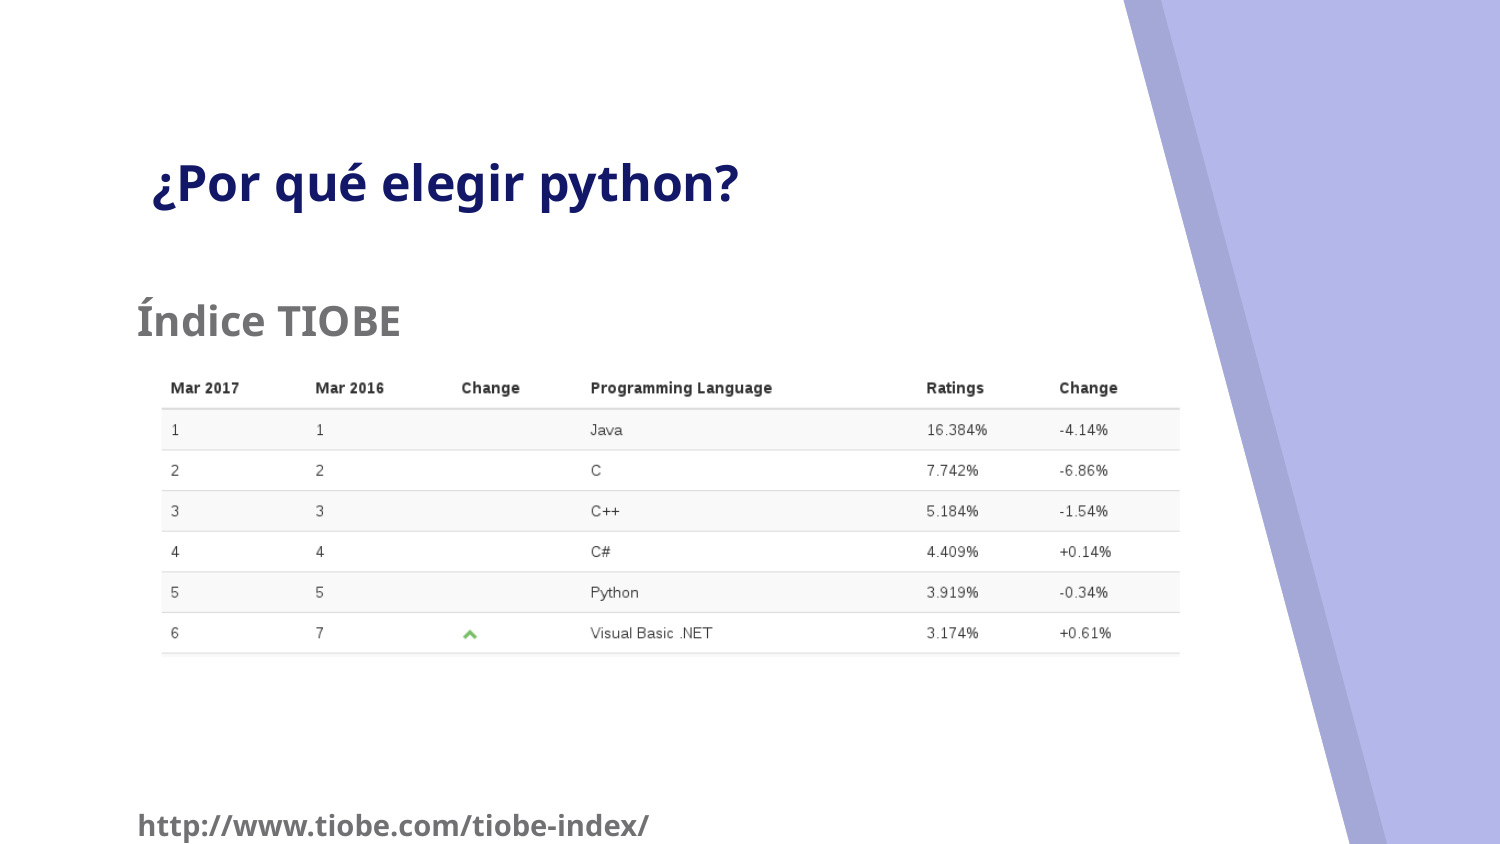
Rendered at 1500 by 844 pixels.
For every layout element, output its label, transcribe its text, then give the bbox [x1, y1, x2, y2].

picture [153, 366, 1193, 657]
list Índice TIOBE http://www.tiobe.com/tiobe-index/ [137, 235, 1011, 755]
title ¿Por qué elegir python? [137, 146, 1011, 227]
